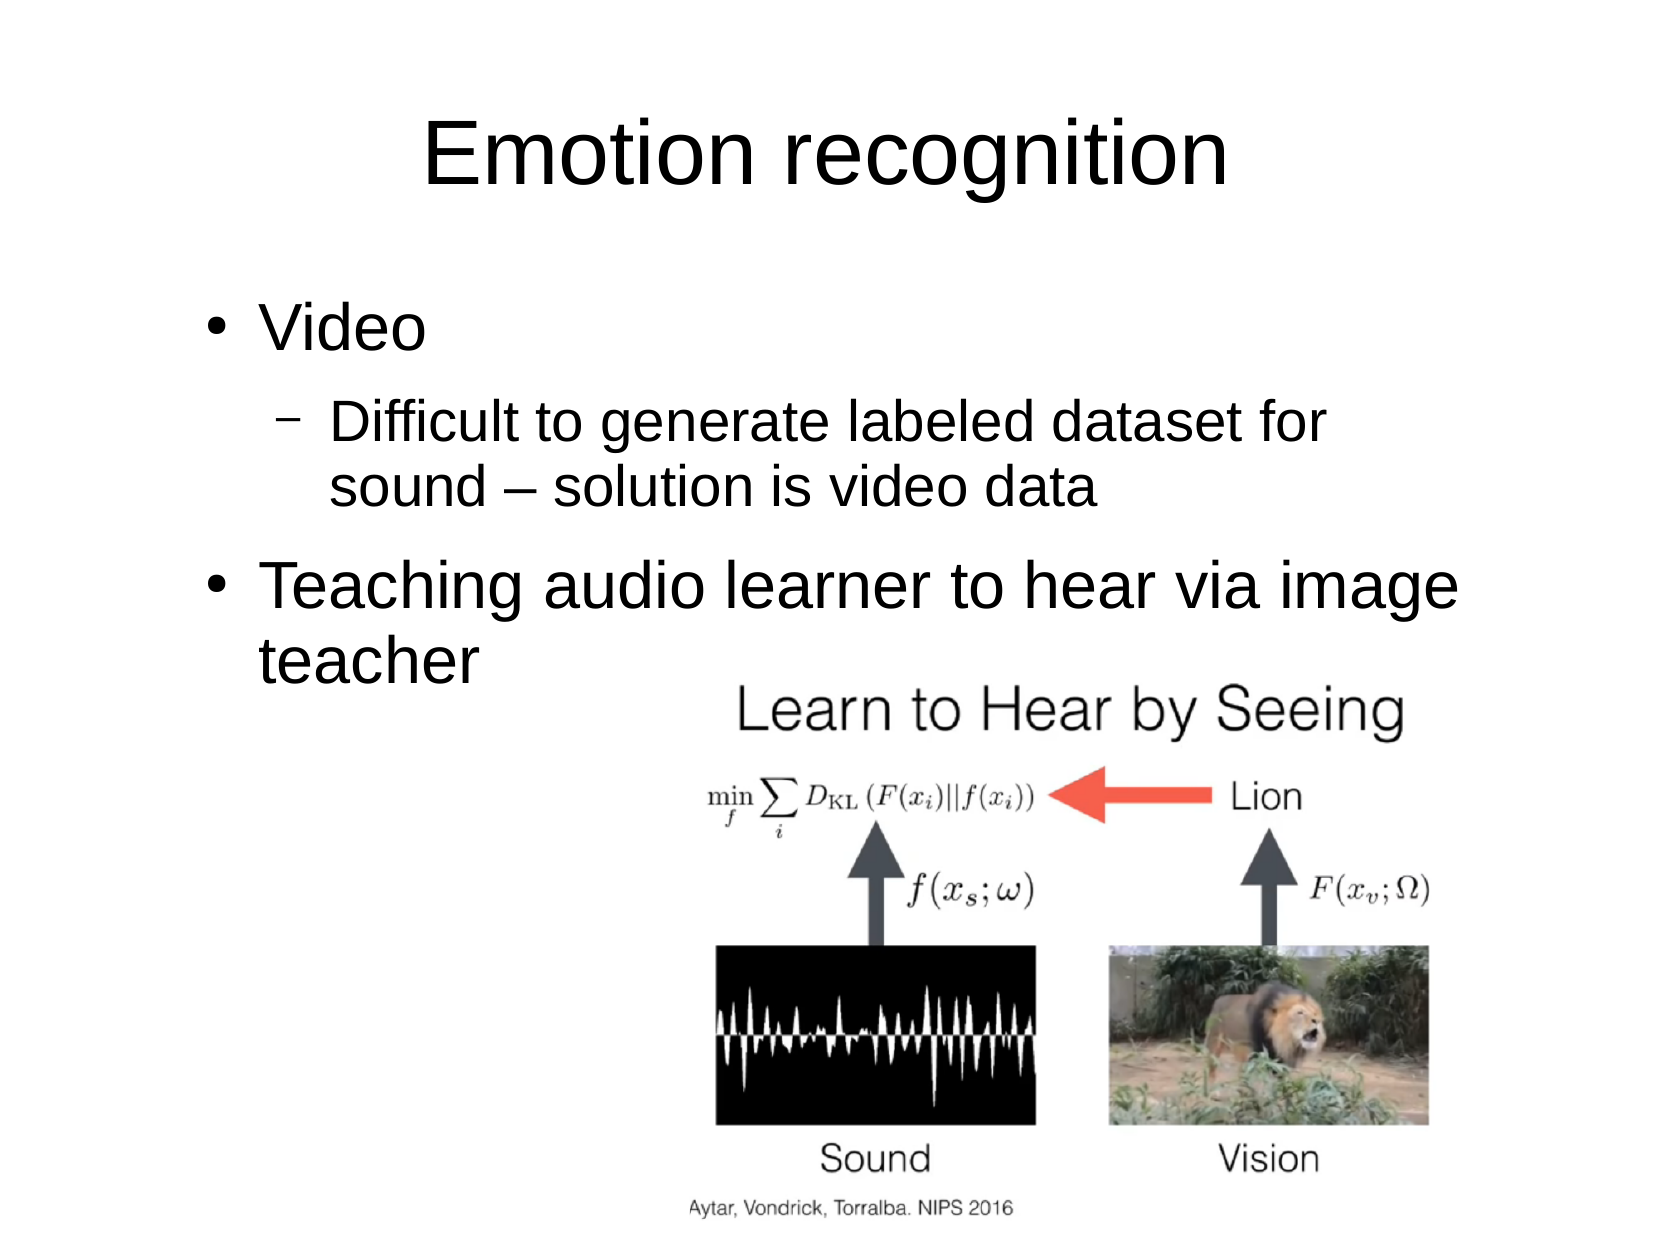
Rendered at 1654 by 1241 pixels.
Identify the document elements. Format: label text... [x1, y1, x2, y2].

title Emotion recognition [82, 49, 1571, 257]
list Video Difficult to generate labeled dataset for sound – solution is video data Teaching audio learner to hear via image teacher [187, 290, 1467, 1010]
picture [689, 645, 1456, 1224]
